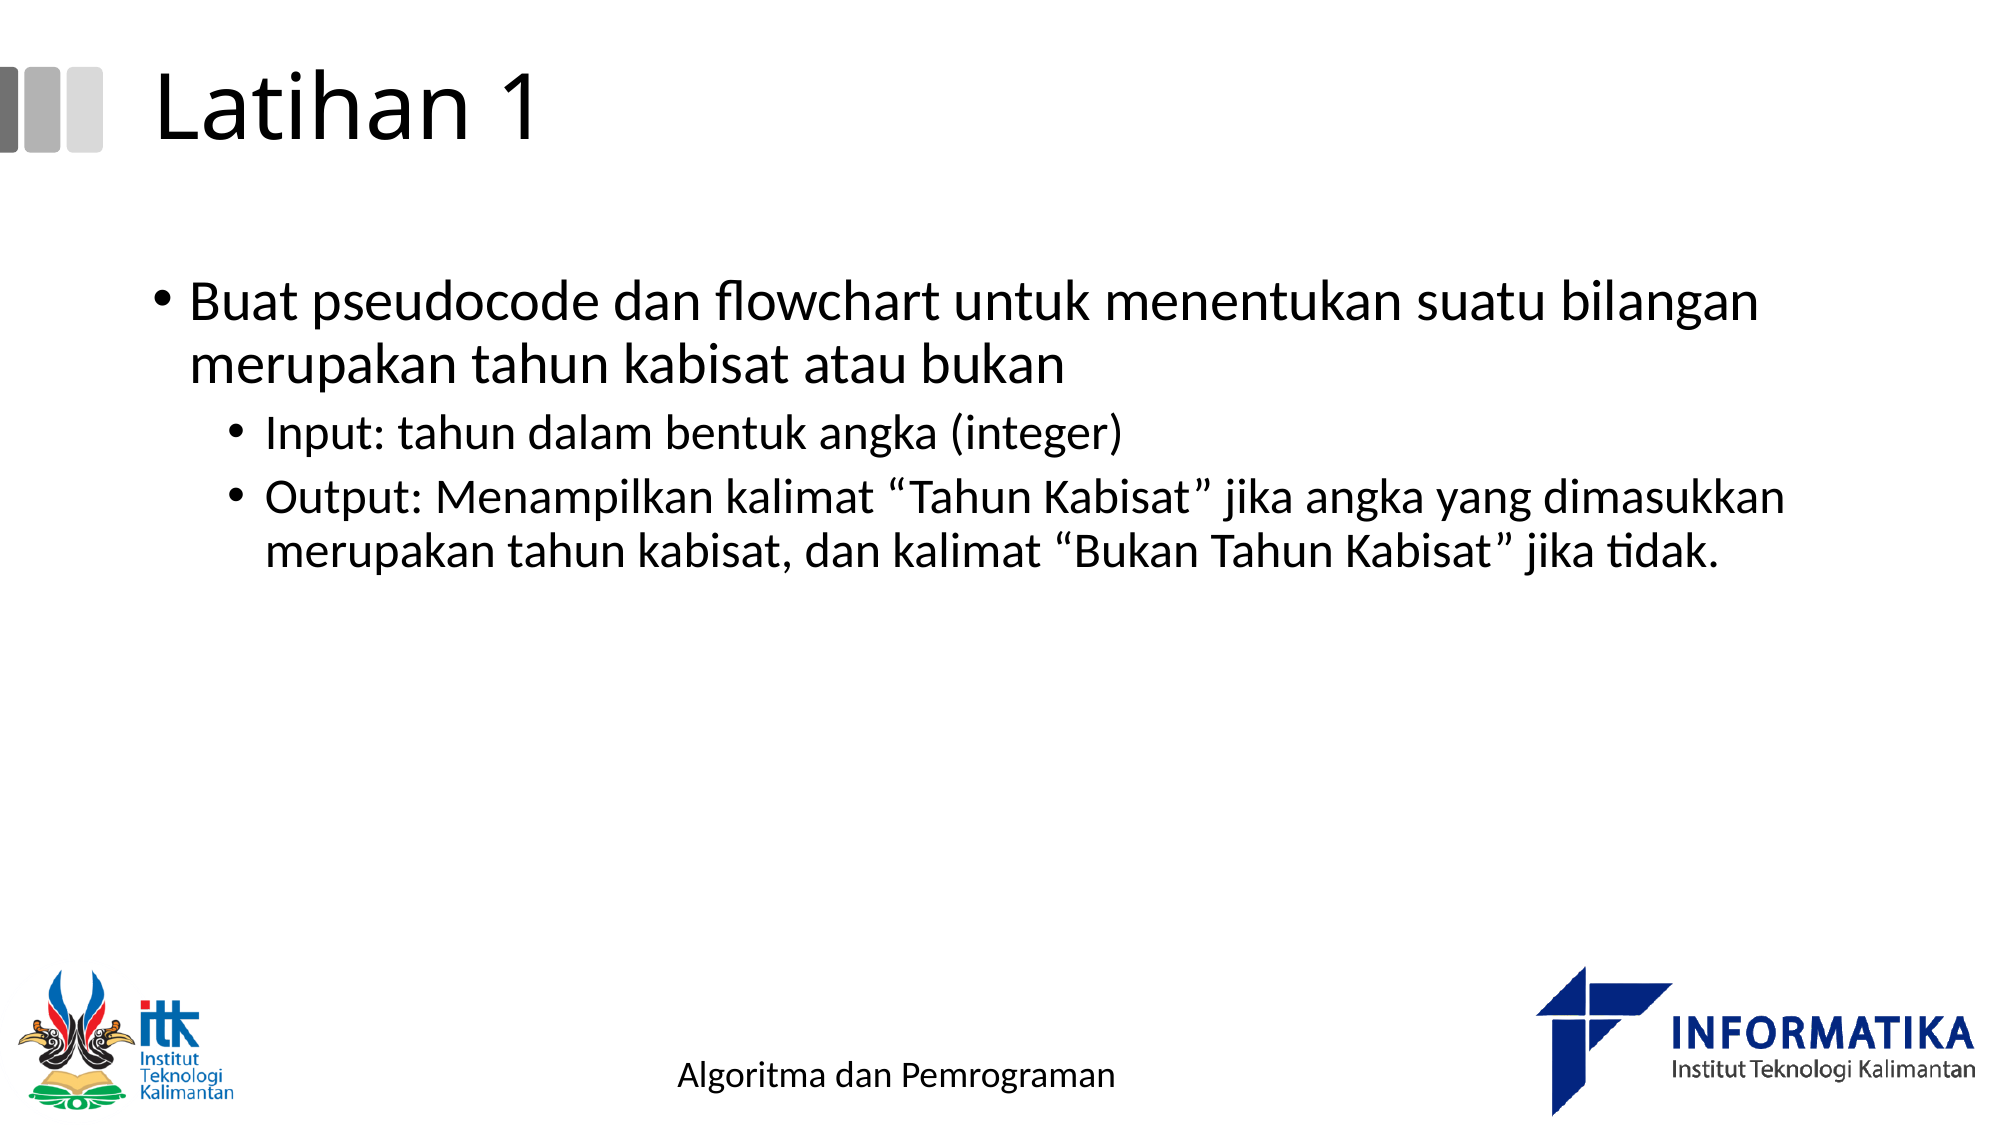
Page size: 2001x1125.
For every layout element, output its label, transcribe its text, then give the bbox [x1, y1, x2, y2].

text_box Latihan 1 [137, 1, 1863, 219]
text_box Buat pseudocode dan flowchart untuk menentukan suatu bilangan merupakan tahun kabisat atau bukan Input: tahun dalam bentuk angka (integer) Output: Menampilkan kalimat “Tahun Kabisat” jika angka yang dimasukkan merupakan tahun kabisat, dan kalimat “Bukan Tahun Kabisat” jika tidak. [137, 262, 1863, 977]
picture [0, 935, 252, 1125]
picture [1534, 965, 1976, 1118]
text_box Algoritma dan Pemrograman [662, 1042, 1338, 1103]
